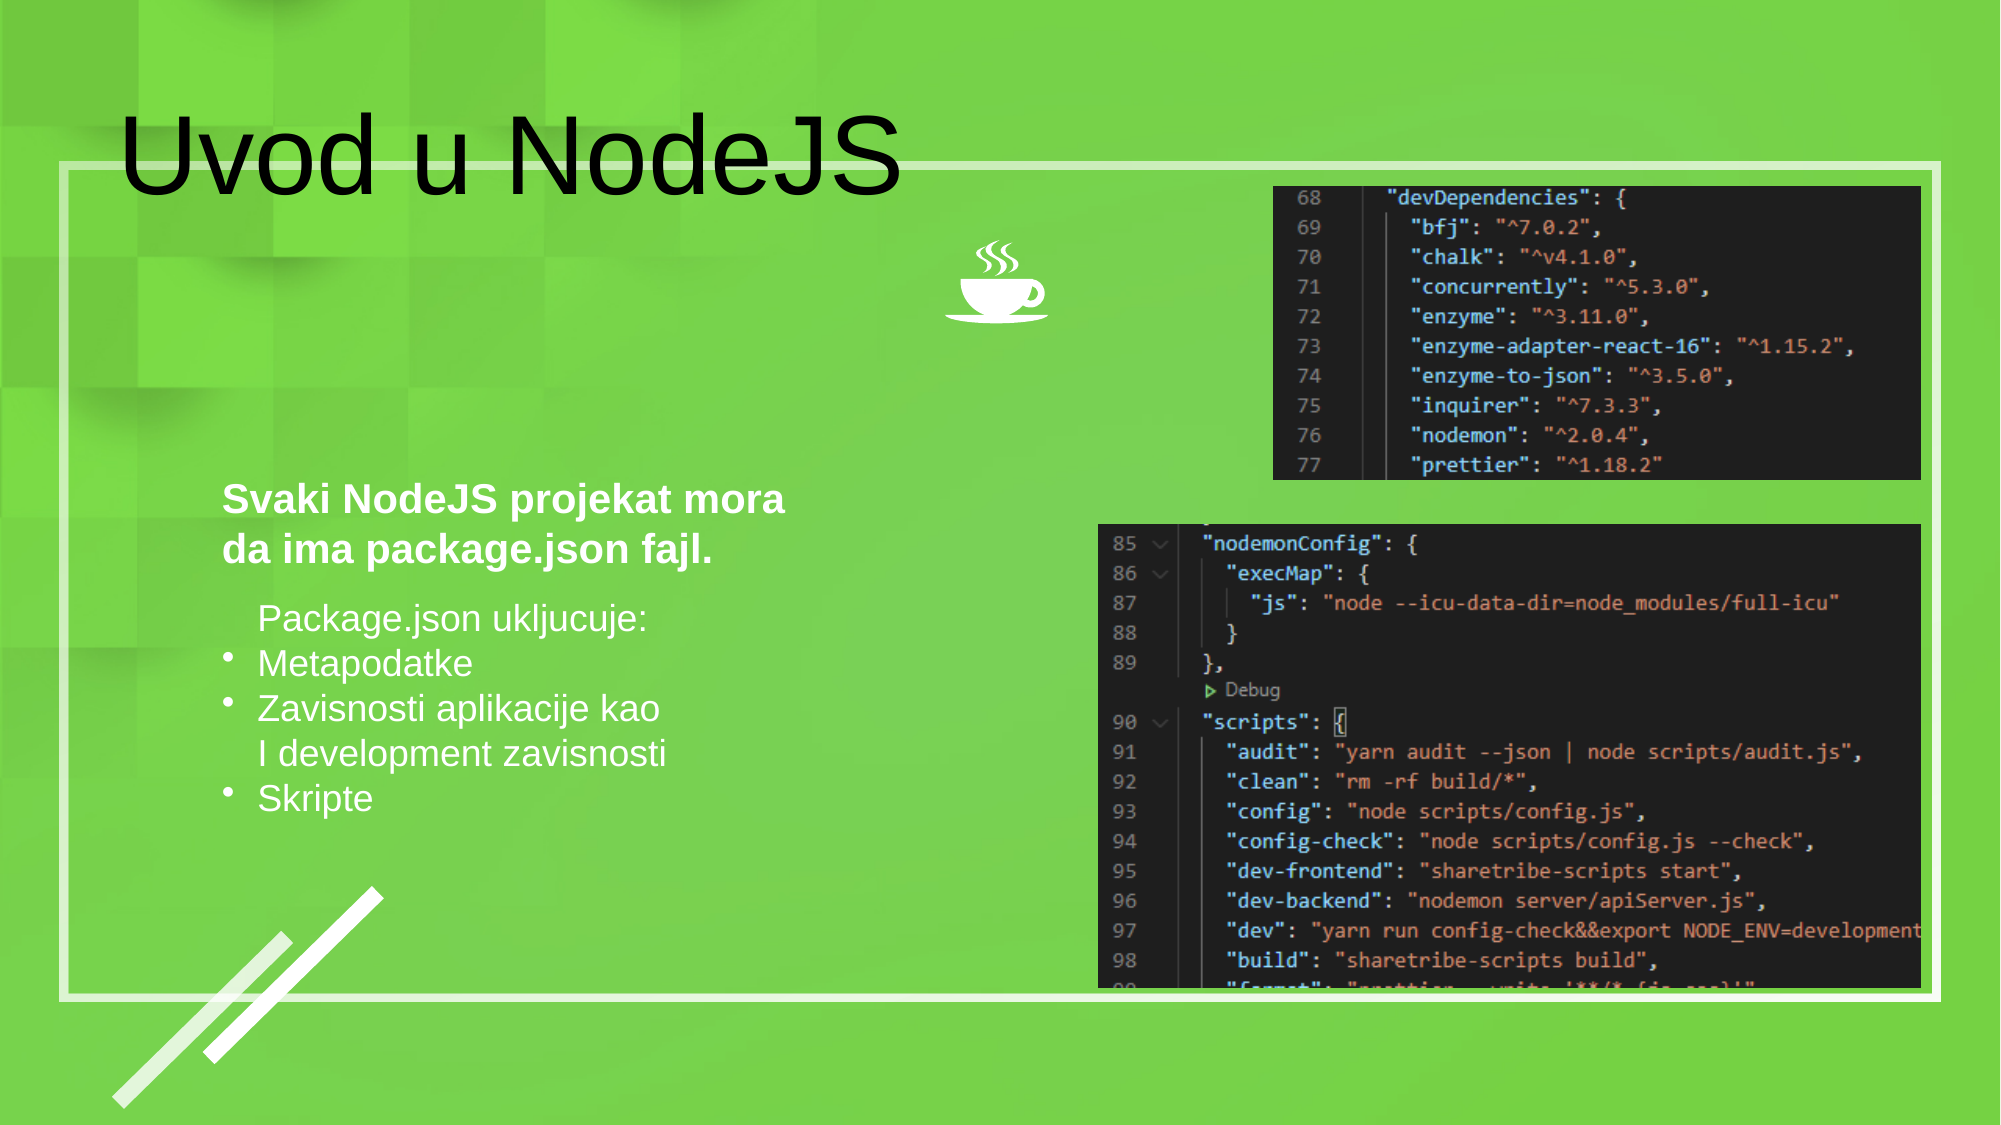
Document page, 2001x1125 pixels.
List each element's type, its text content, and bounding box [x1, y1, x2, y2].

text_box [976, 239, 1007, 277]
text_box [1000, 242, 1019, 273]
text_box Package.json ukljucuje: Metapodatke Zavisnosti aplikacije kao I development zavisnosti Skripte [207, 586, 1098, 872]
text_box [944, 278, 1049, 324]
text_box Uvod u NodeJS [102, 74, 1118, 225]
picture [0, 0, 2001, 1125]
text_box [59, 161, 1941, 1109]
text_box Svaki NodeJS projekat mora da ima package.json fajl. [207, 464, 1770, 580]
